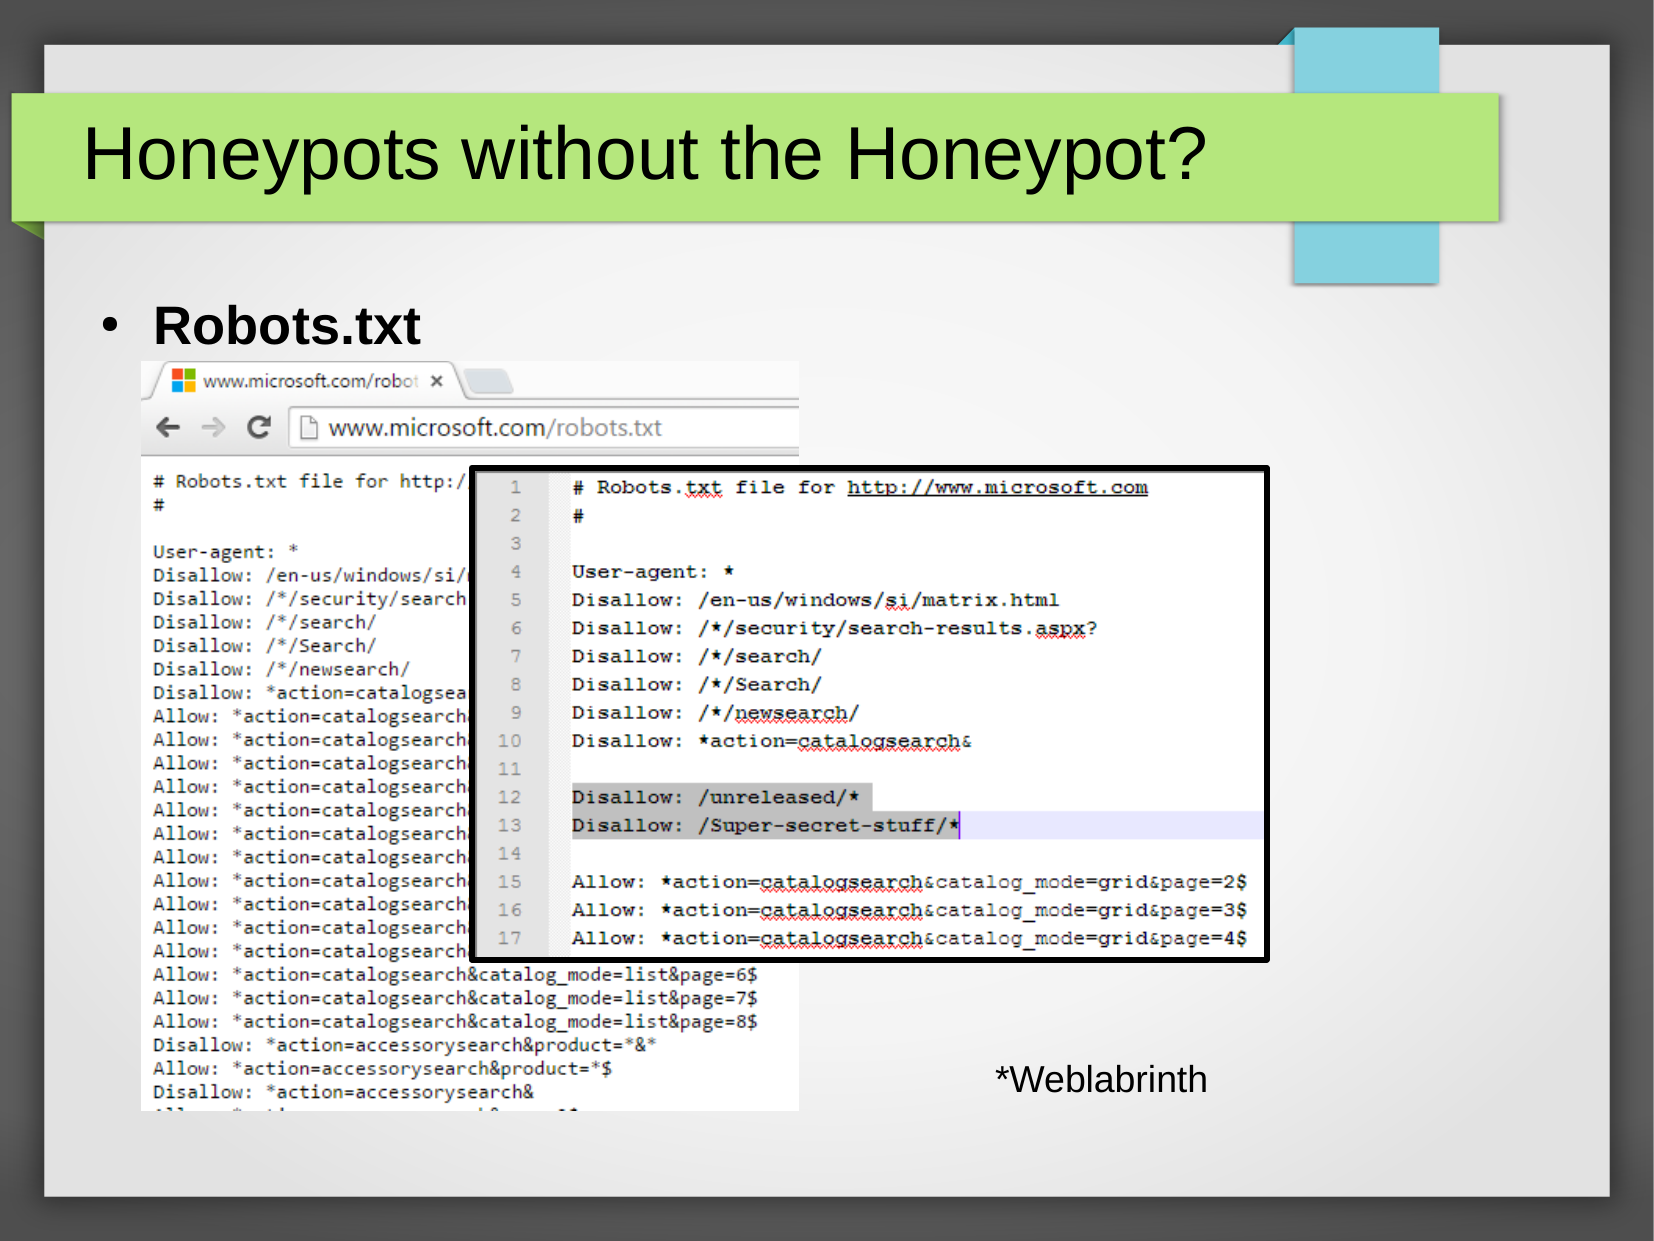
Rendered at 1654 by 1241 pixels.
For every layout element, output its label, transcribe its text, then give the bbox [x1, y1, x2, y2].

list Robots.txt [82, 295, 1571, 1099]
title Honeypots without the Honeypot? [82, 94, 1264, 213]
text_box *Weblabrinth [980, 1051, 1489, 1108]
picture [0, 0, 1654, 1241]
